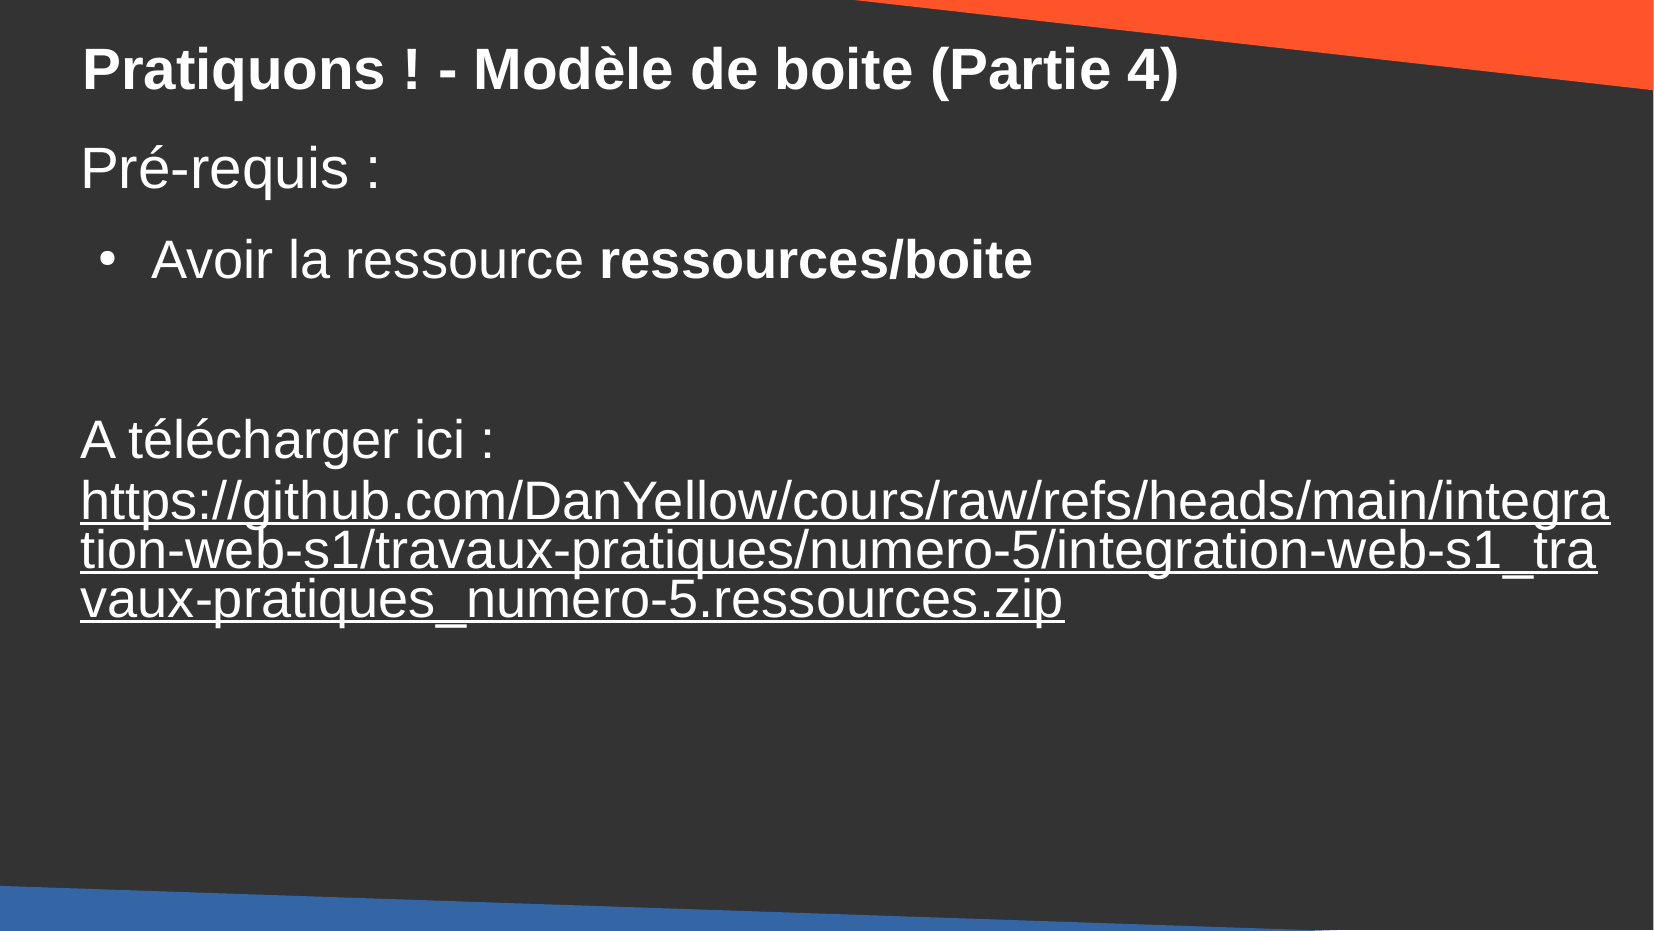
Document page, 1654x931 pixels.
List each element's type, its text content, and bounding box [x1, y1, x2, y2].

list Pré-requis : Avoir la ressource ressources/boite A télécharger ici : https://github.com/DanYellow/cours/raw/refs/heads/main/integration-web-s1/travaux-pratiques/numero-5/integration-web-s1_travaux-pratiques_numero-5.ressources.zip [80, 135, 1620, 697]
title Pratiquons ! - Modèle de boite (Partie 4) [82, 37, 1571, 114]
text_box [0, 885, 1337, 931]
text_box [854, 0, 1654, 91]
